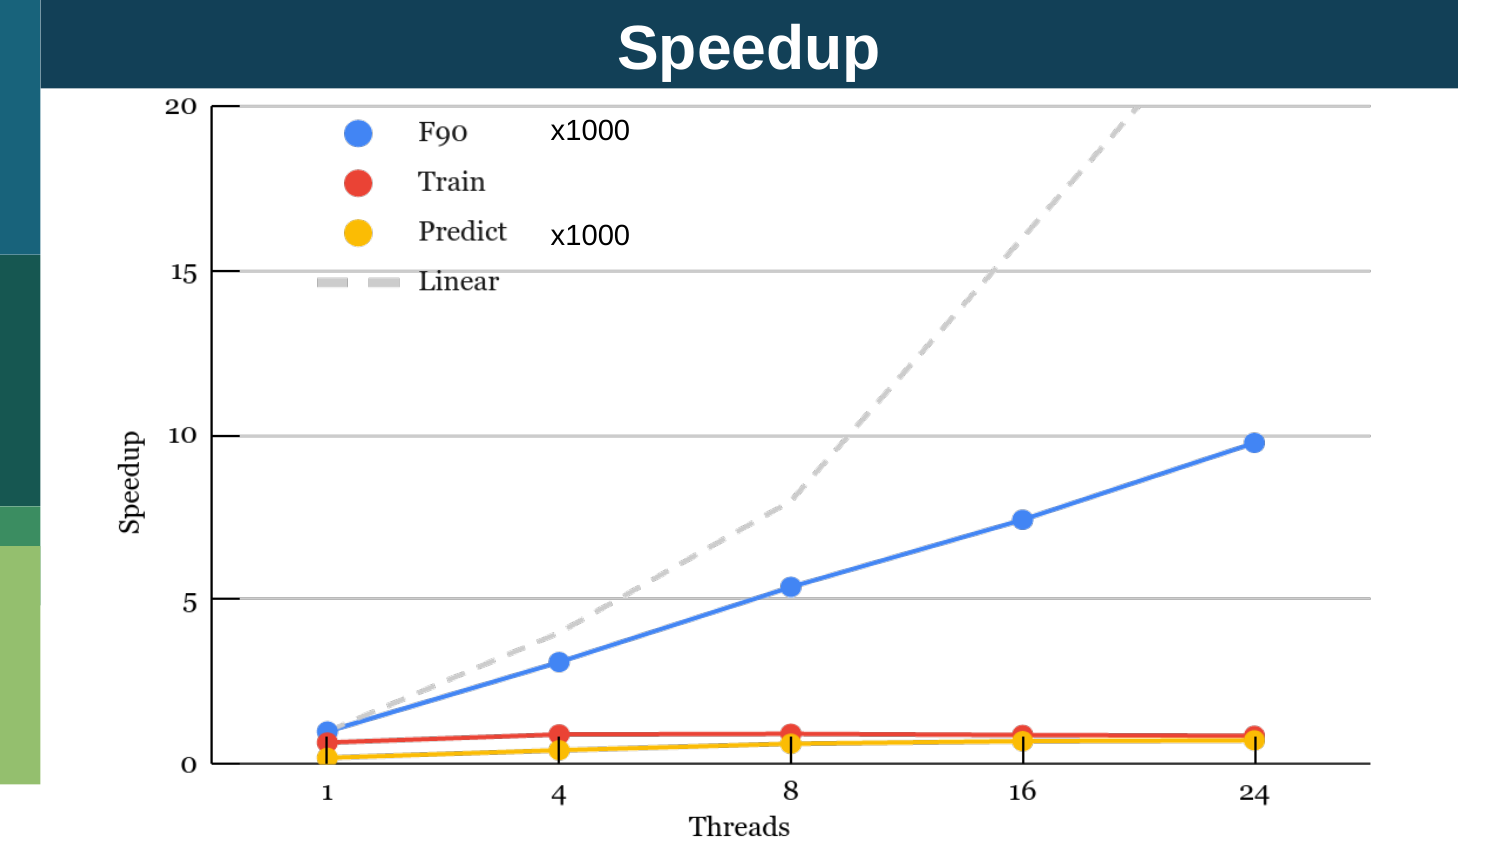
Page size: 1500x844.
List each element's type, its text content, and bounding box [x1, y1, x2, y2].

text_box Speedup [40, 0, 1458, 89]
picture [112, 96, 1374, 844]
text_box x1000 [535, 96, 651, 162]
text_box x1000 [535, 200, 651, 266]
